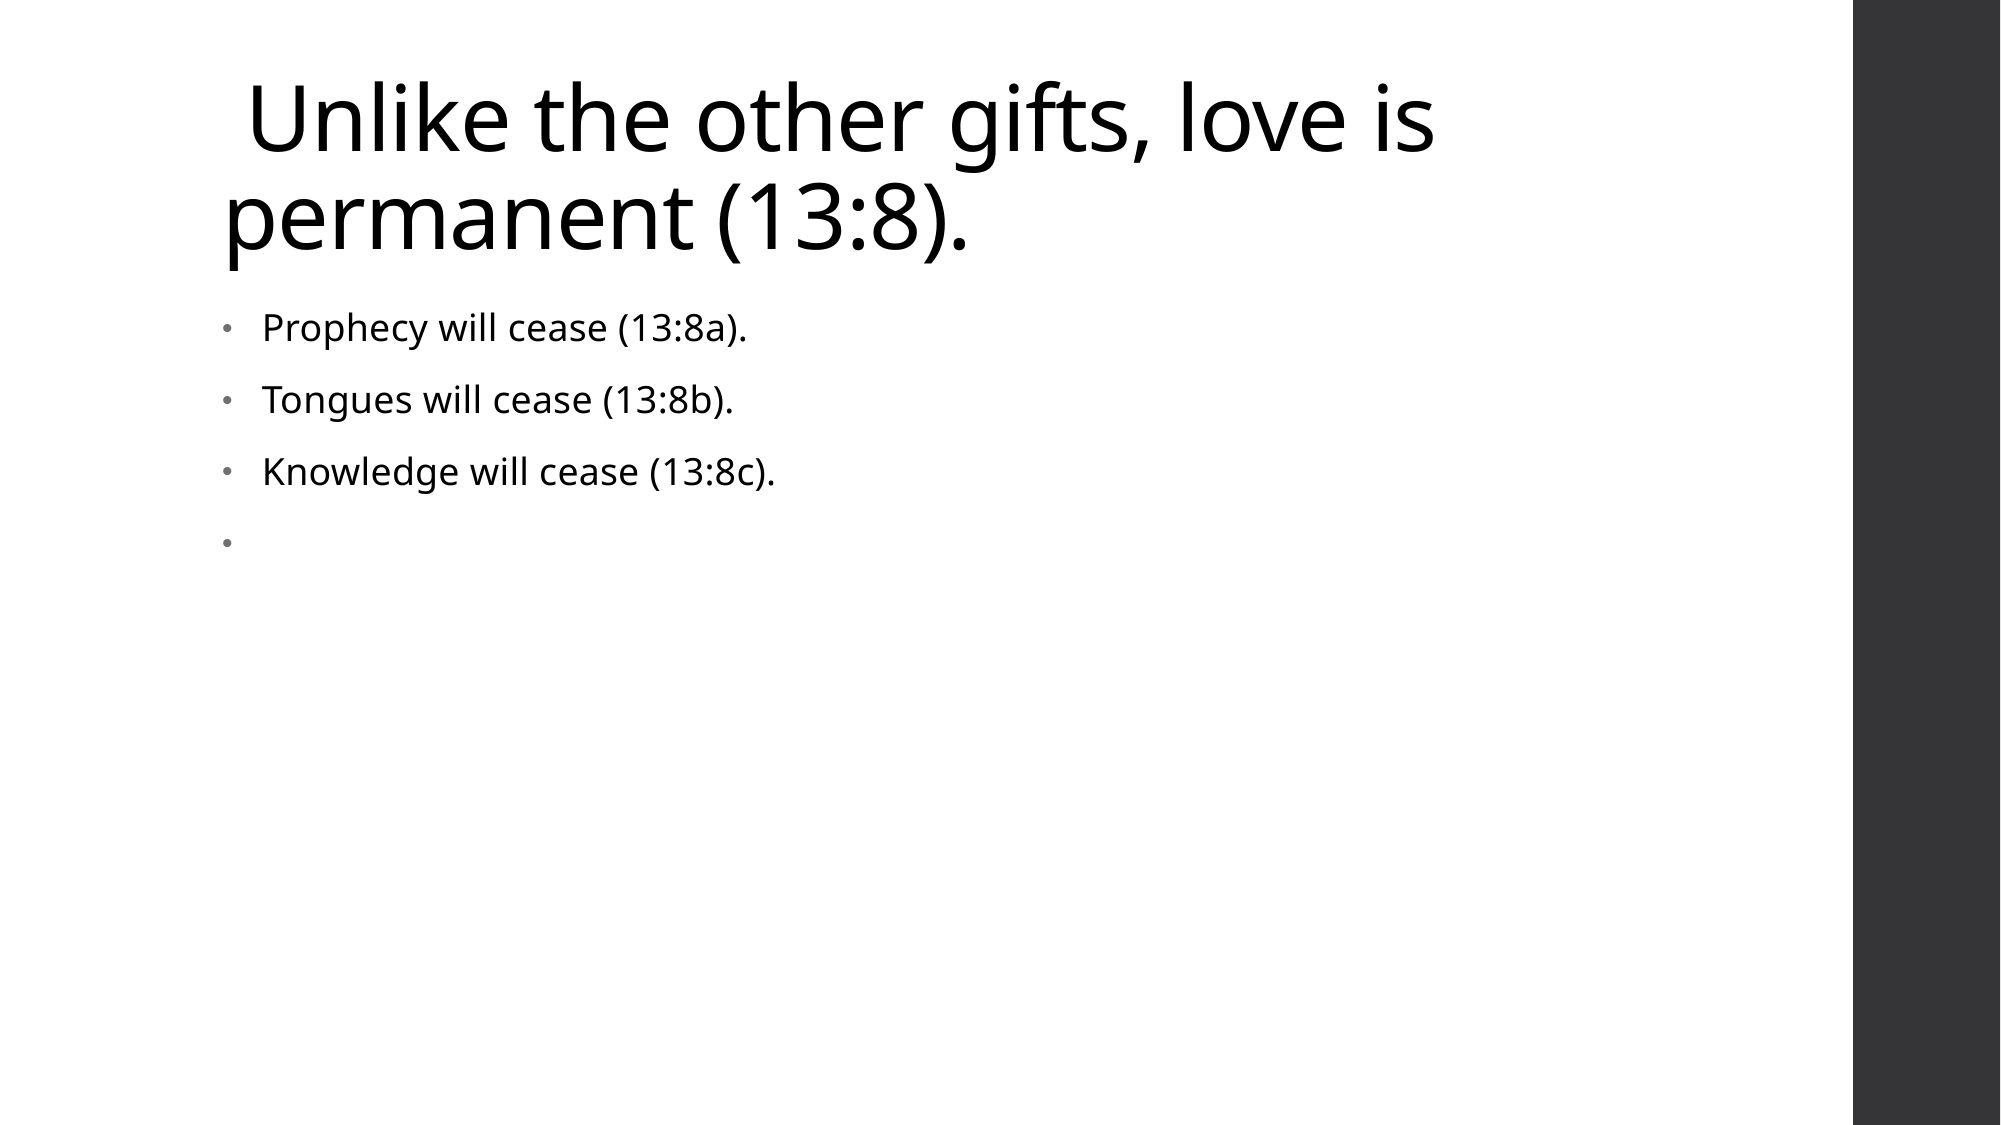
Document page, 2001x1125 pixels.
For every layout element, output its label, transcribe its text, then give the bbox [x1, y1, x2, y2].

title Unlike the other gifts, love is permanent (13:8). [206, 60, 1797, 278]
list Prophecy will cease (13:8a). Tongues will cease (13:8b). Knowledge will cease (13:8c). [206, 299, 1617, 1014]
